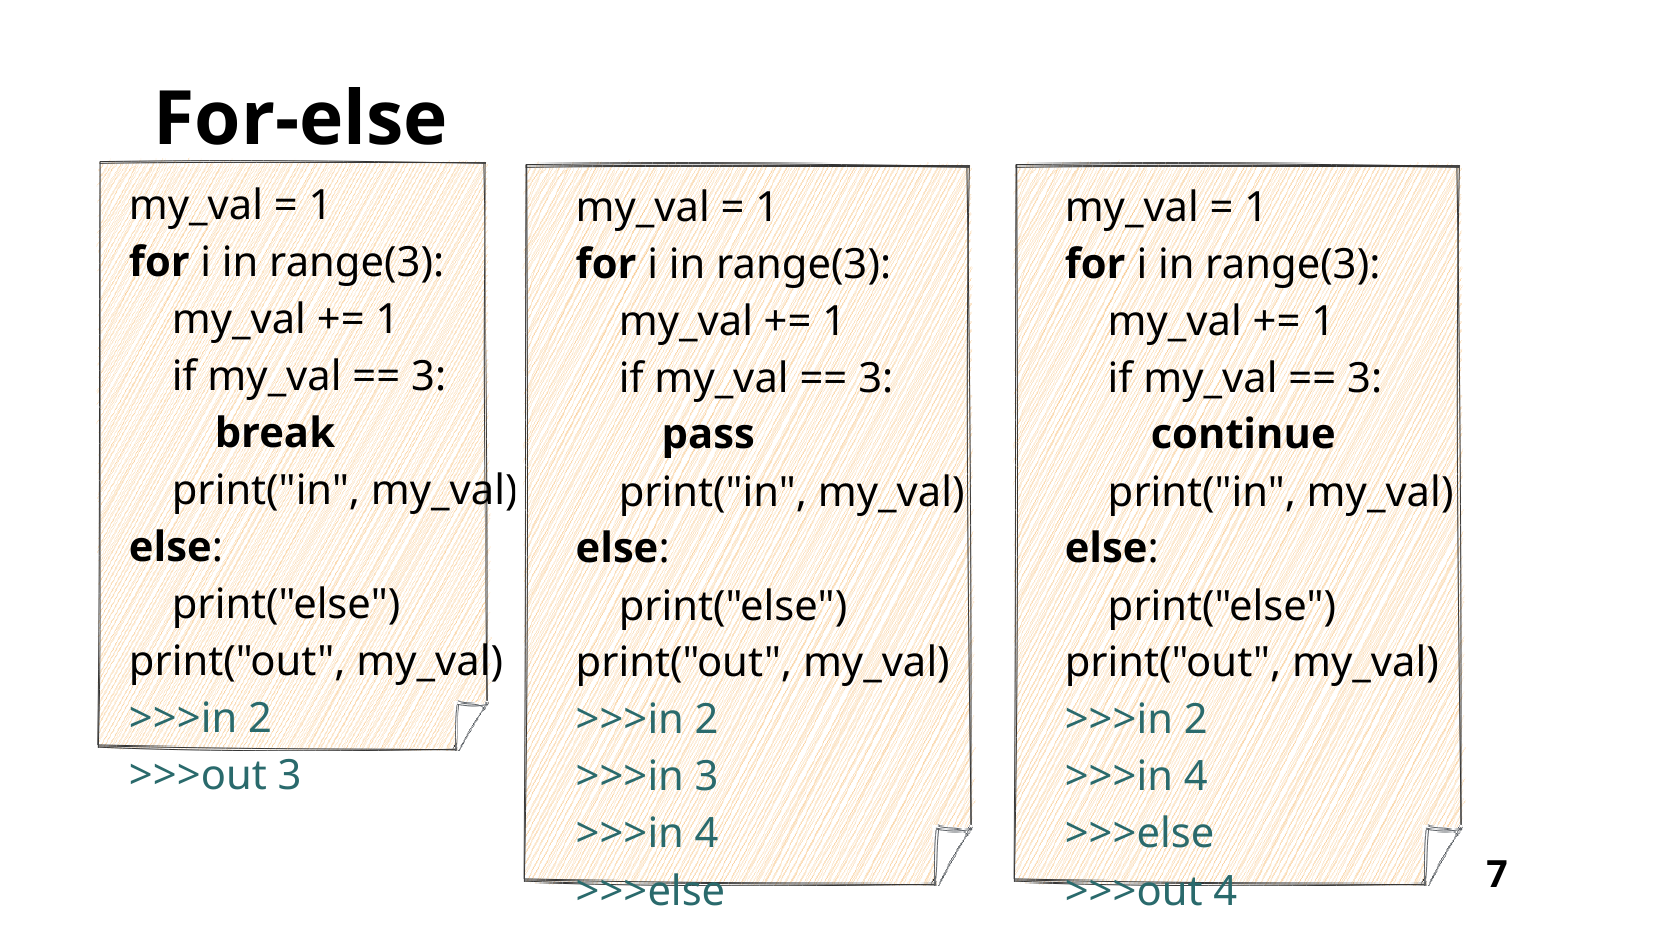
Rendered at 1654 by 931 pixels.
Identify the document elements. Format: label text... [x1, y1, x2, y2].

picture [90, 206, 496, 751]
text_box <number> [1495, 840, 1654, 896]
picture [515, 150, 981, 886]
text_box my_val = 1 for i in range(3): my_val += 1 if my_val == 3: pass print("in", my_val) else: print("else") print("out", my_val) >>>in 2 >>>in 3 >>>in 4 >>>else >>>out 4 [560, 168, 981, 556]
picture [1005, 150, 1471, 886]
text_box my_val = 1 for i in range(3): my_val += 1 if my_val == 3: continue print("in", my_val) else: print("else") print("out", my_val) >>>in 2 >>>in 4 >>>else >>>out 4 [1050, 168, 1471, 556]
text_box my_val = 1 for i in range(3): my_val += 1 if my_val == 3: break print("in", my_val) else: print("else") print("out", my_val) >>>in 2 >>>out 3 [114, 206, 515, 554]
title For-else [82, 24, 1156, 206]
